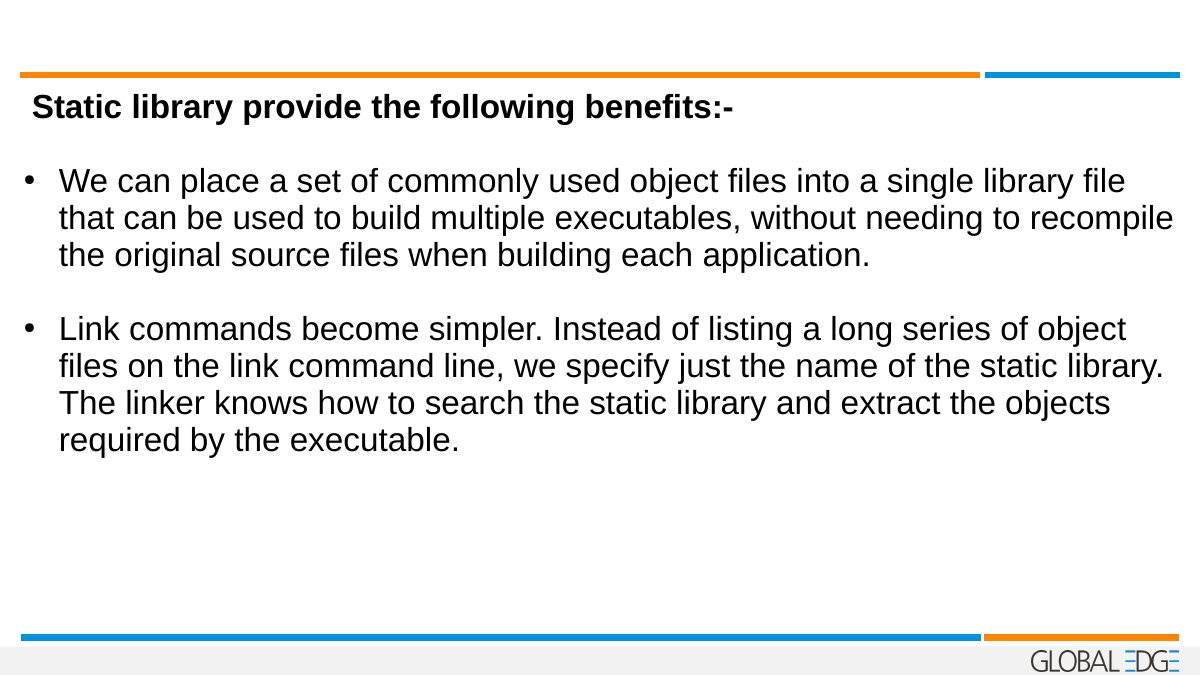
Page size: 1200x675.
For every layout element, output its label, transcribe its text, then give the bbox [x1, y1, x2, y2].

subtitle Static library provide the following benefits:- We can place a set of commonly used object files into a single library file that can be used to build multiple executables, without needing to recompile the original source files when building each application. Link commands become simpler. Instead of listing a long series of object files on the link command line, we specify just the name of the static library. The linker knows how to search the static library and extract the objects required by the executable. [23, 3, 1182, 544]
picture [1031, 650, 1179, 672]
